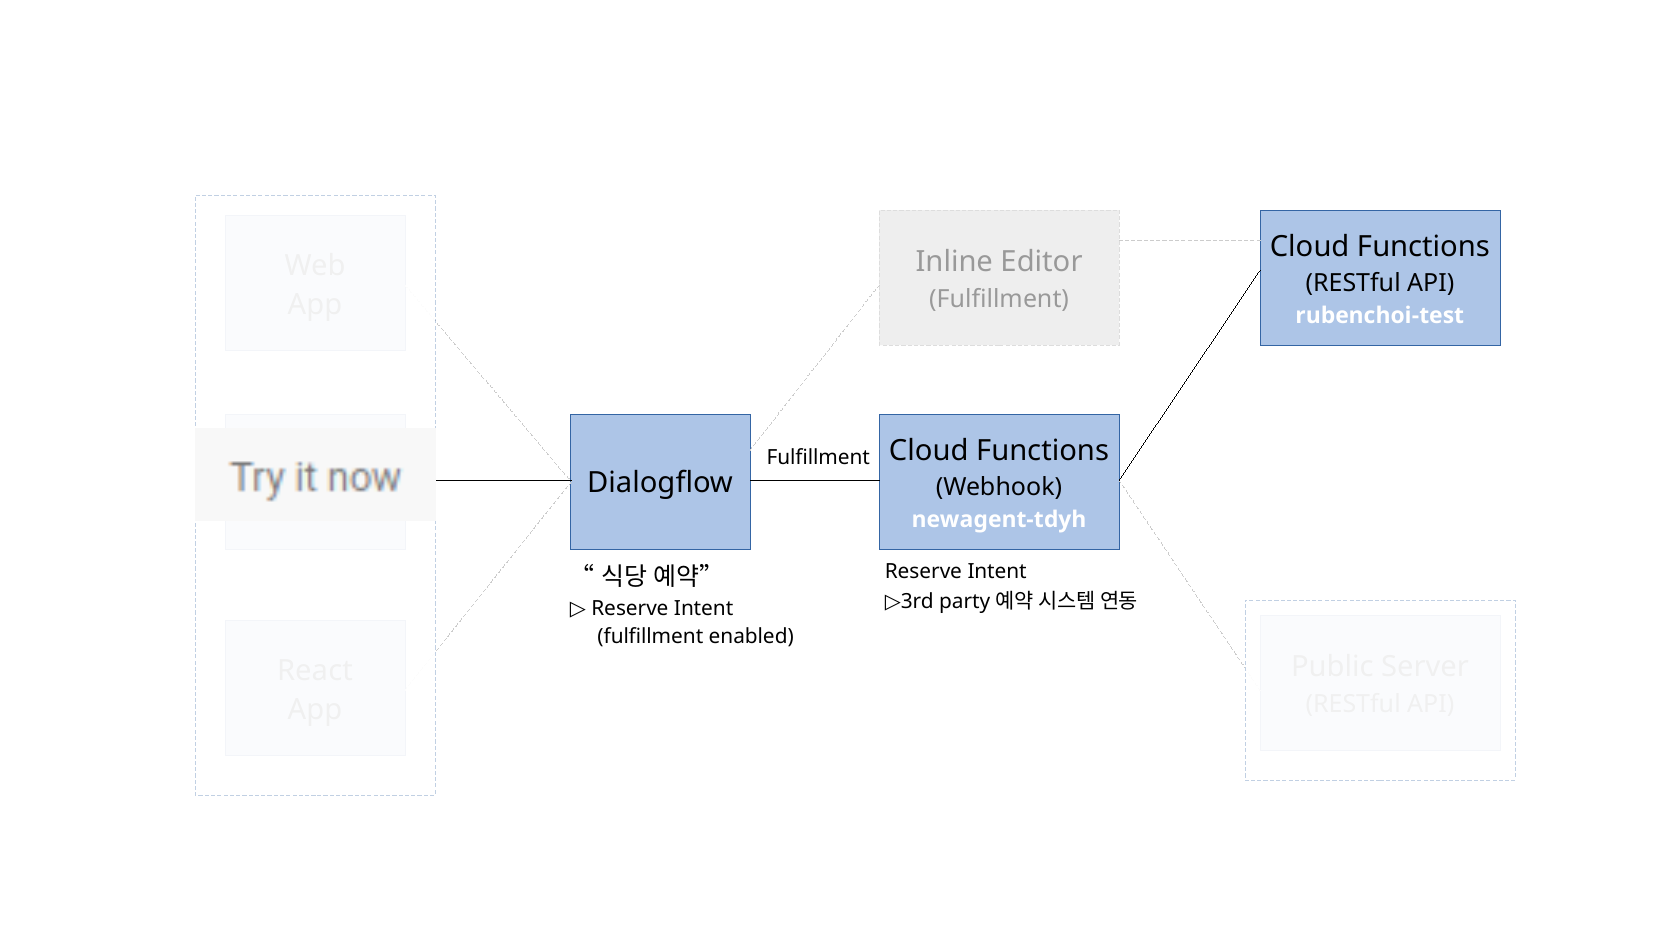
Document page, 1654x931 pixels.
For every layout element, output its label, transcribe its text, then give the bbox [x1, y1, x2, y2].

text_box Fulfillment [751, 435, 883, 480]
text_box Reserve Intent ▷3rd party예약 시스템 연동 [870, 549, 1153, 624]
text_box [1245, 600, 1516, 781]
text_box Dialogflow [570, 414, 751, 549]
text_box Inline Editor (Fulfillment) [879, 210, 1120, 346]
text_box Cloud Functions (RESTful API) rubenchoi-test [1260, 210, 1501, 346]
text_box “식당 예약” ▷ Reserve Intent (fulfillment enabled) [555, 549, 798, 661]
picture [195, 428, 436, 521]
text_box Cloud Functions (Webhook) newagent-tdyh [879, 414, 1120, 549]
text_box [195, 195, 436, 428]
text_box [195, 521, 436, 796]
